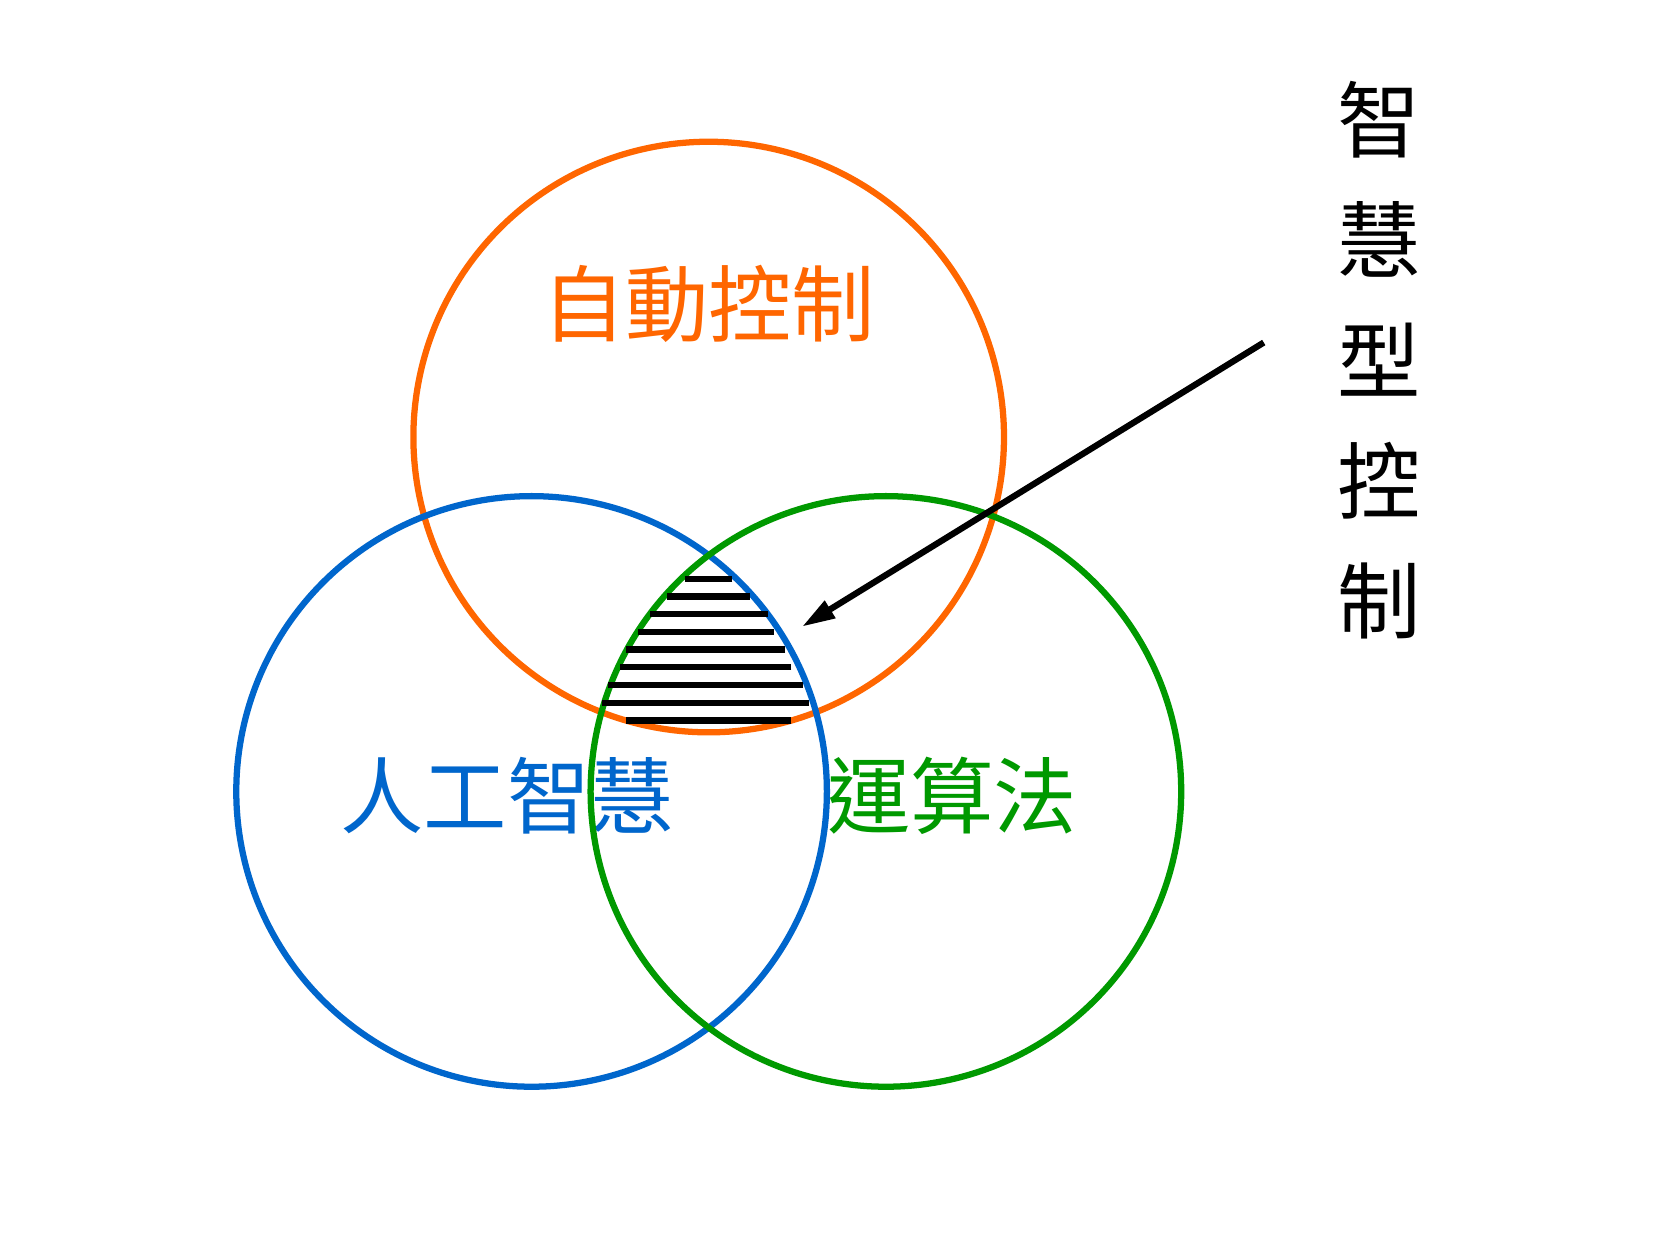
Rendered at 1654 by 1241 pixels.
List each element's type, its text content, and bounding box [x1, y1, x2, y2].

text_box 人工智慧 [236, 496, 709, 1087]
text_box 自動控制 [413, 141, 1004, 554]
text_box 智慧型控制 [1322, 47, 1441, 551]
text_box 運算法 [590, 496, 1182, 1087]
